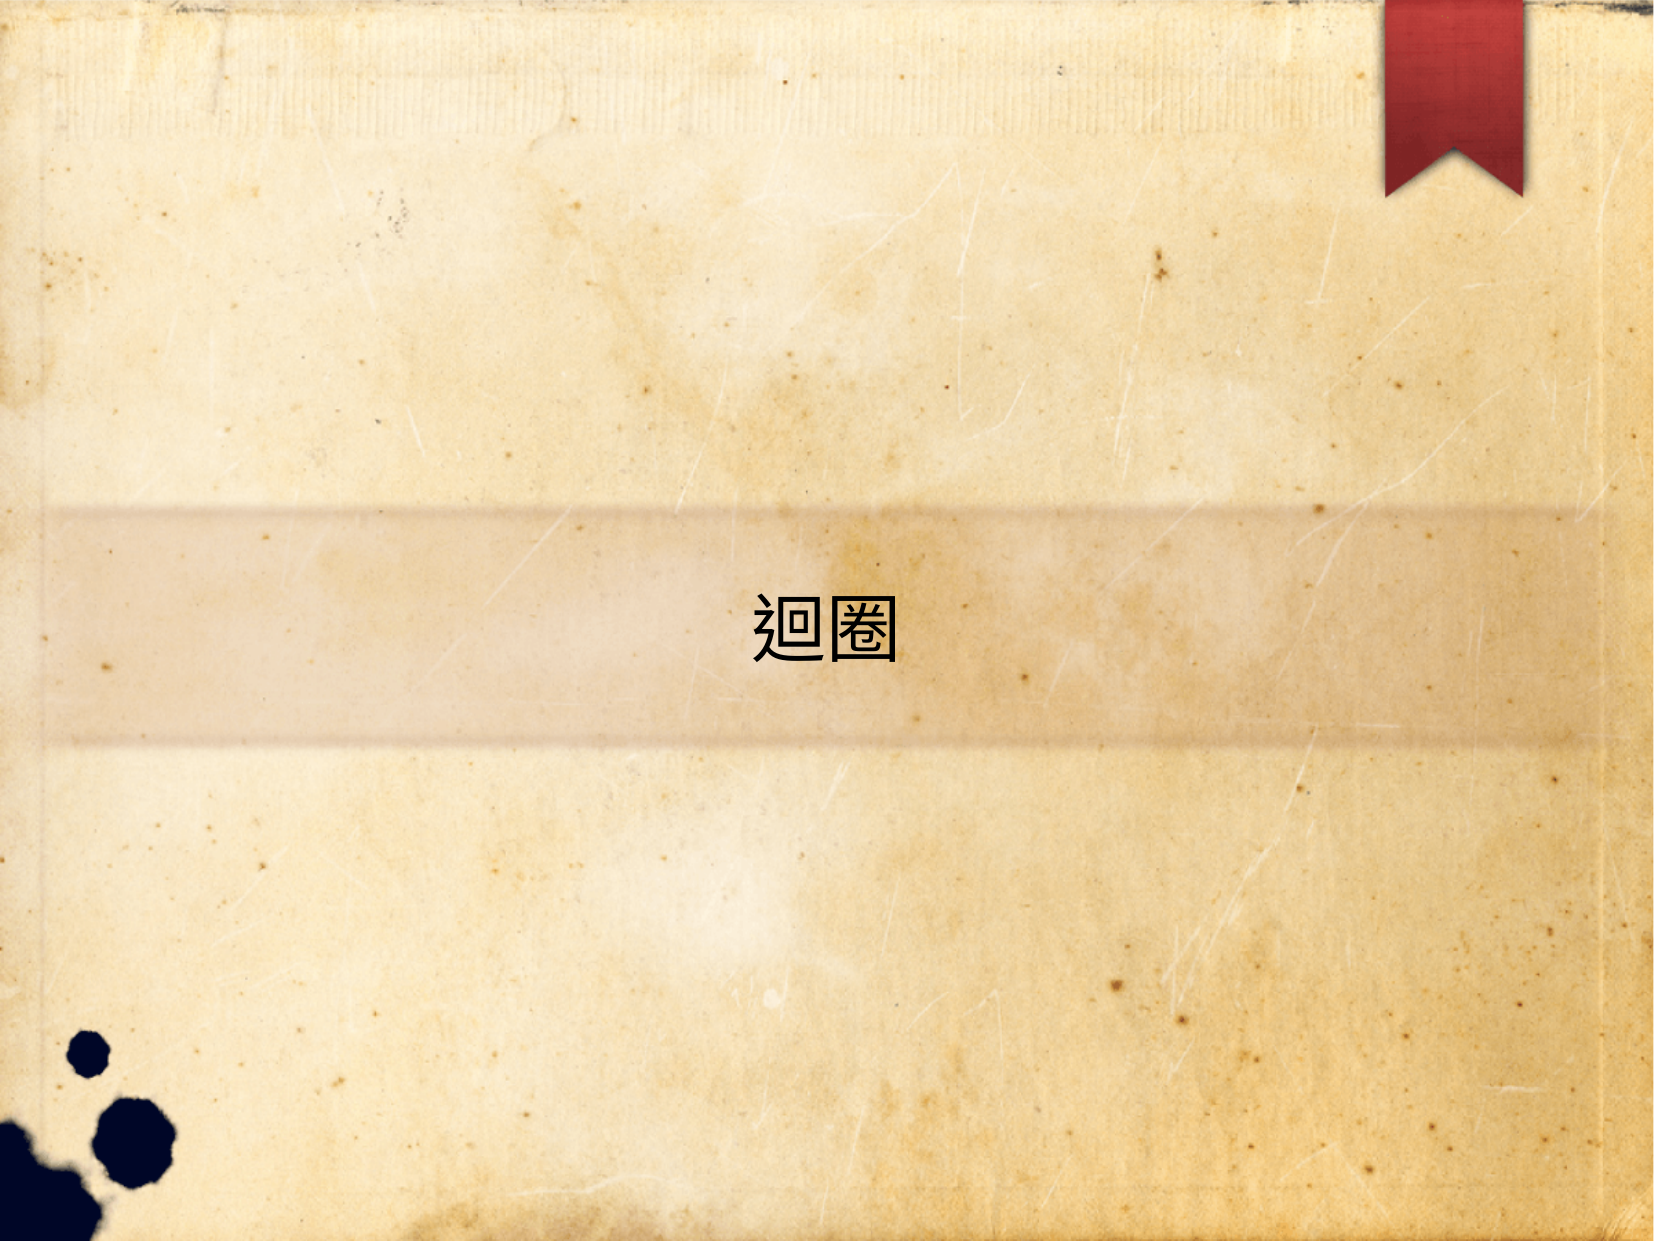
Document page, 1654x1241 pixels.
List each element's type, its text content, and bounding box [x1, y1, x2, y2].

title 迴圈 [82, 519, 1571, 727]
picture [0, 0, 1654, 1241]
